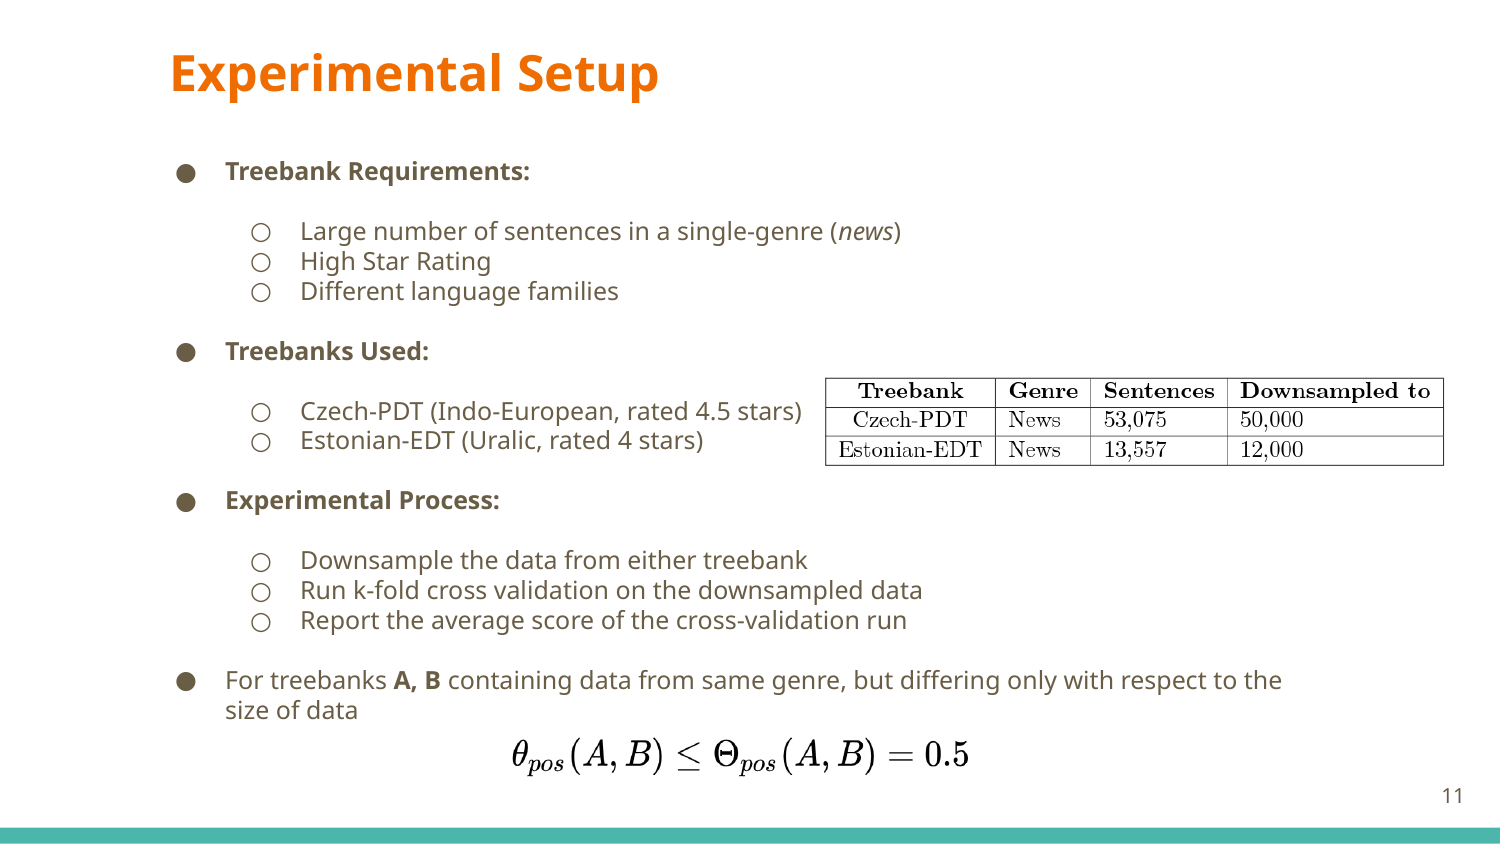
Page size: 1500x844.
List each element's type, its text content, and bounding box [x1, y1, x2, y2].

picture [511, 735, 970, 778]
picture [816, 368, 1452, 476]
list Treebank Requirements: Large number of sentences in a single-genre (news) High Star Rating Different language families Treebanks Used: Czech-PDT (Indo-European, rated 4.5 stars) Estonian-EDT (Uralic, rated 4 stars) Experimental Process: Downsample the data from either treebank Run k-fold cross validation on the downsampled data Report the average score of the cross-validation run For treebanks A, B containing data from same genre, but differing only with respect to the size of data [135, 140, 1346, 742]
title Experimental Setup [154, 26, 1346, 92]
slide_number <number> [1389, 764, 1480, 830]
